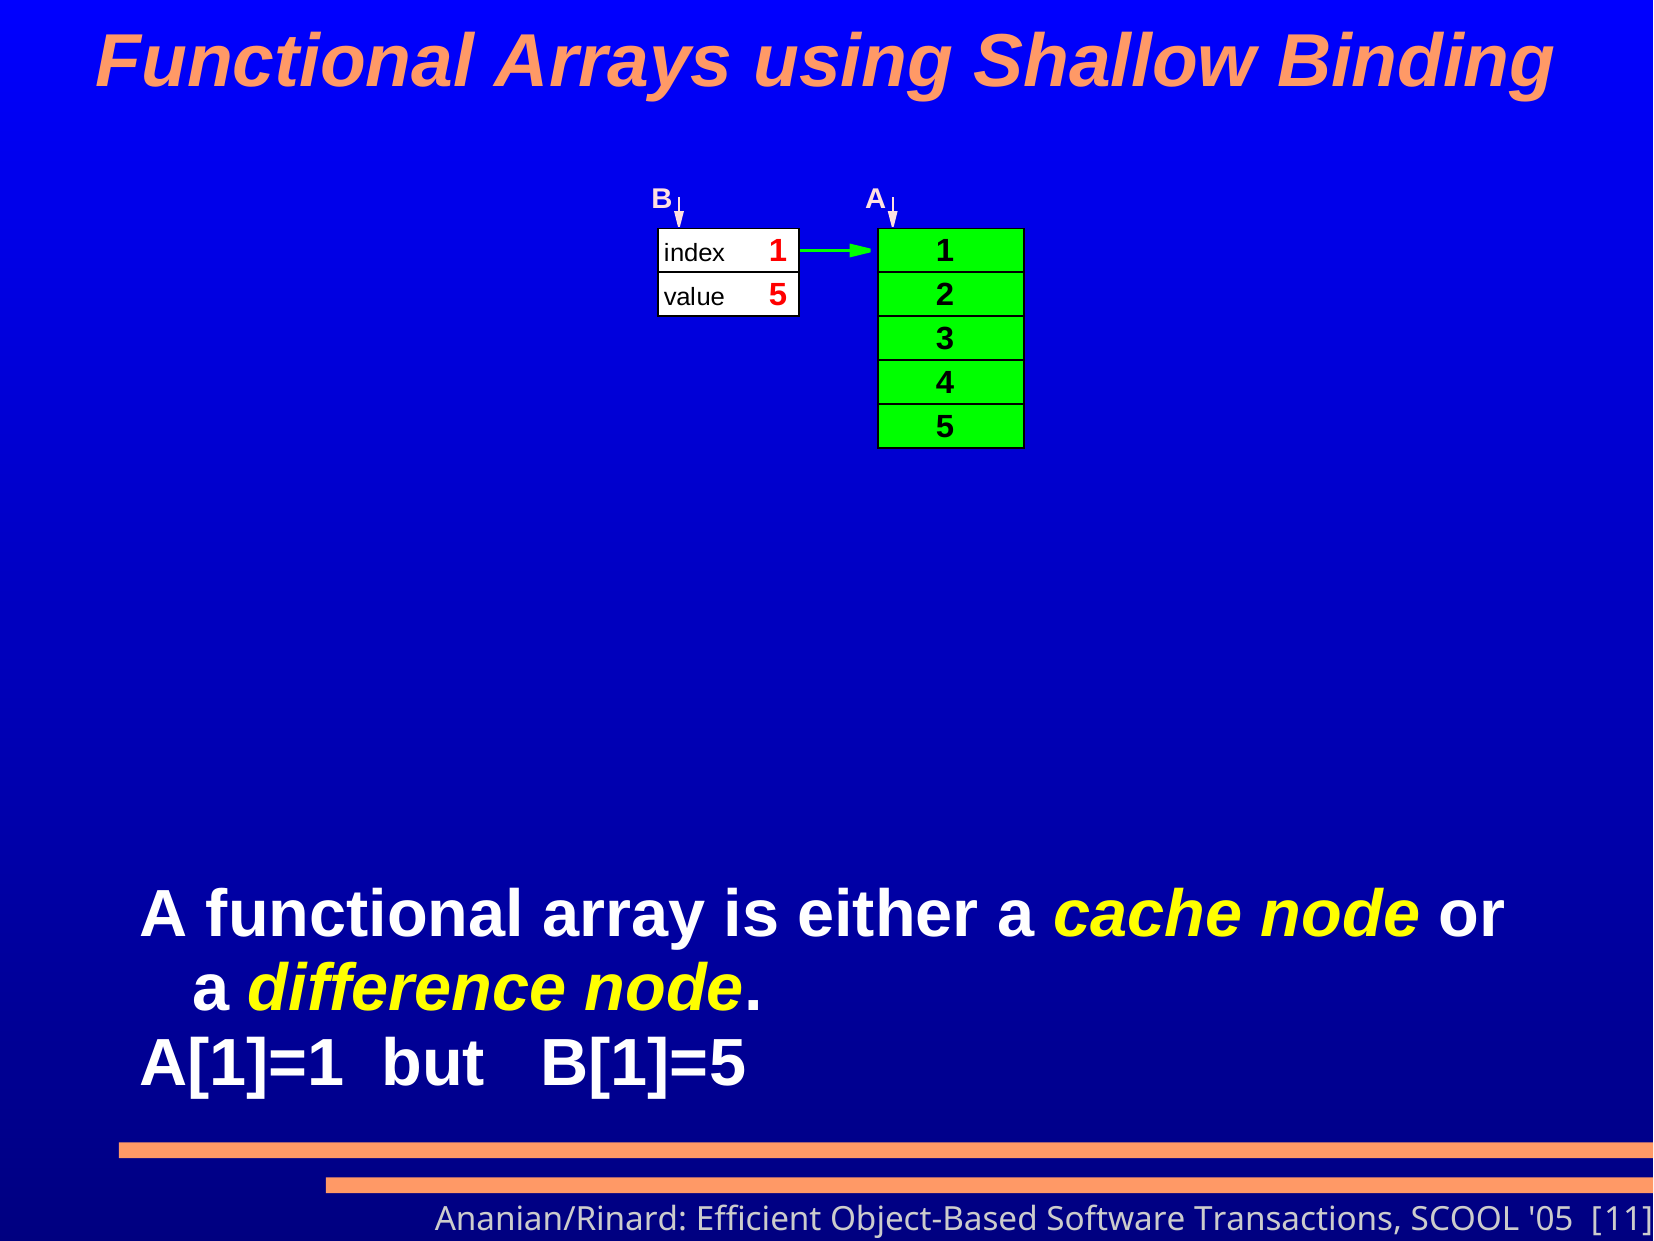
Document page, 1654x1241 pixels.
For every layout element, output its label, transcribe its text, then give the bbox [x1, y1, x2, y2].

list A functional array is either a cache node or a difference node. A[1]=1 but B[1]=5 [121, 875, 1561, 1133]
picture [421, 175, 1278, 476]
title Functional Arrays using Shallow Binding [0, 0, 1653, 121]
